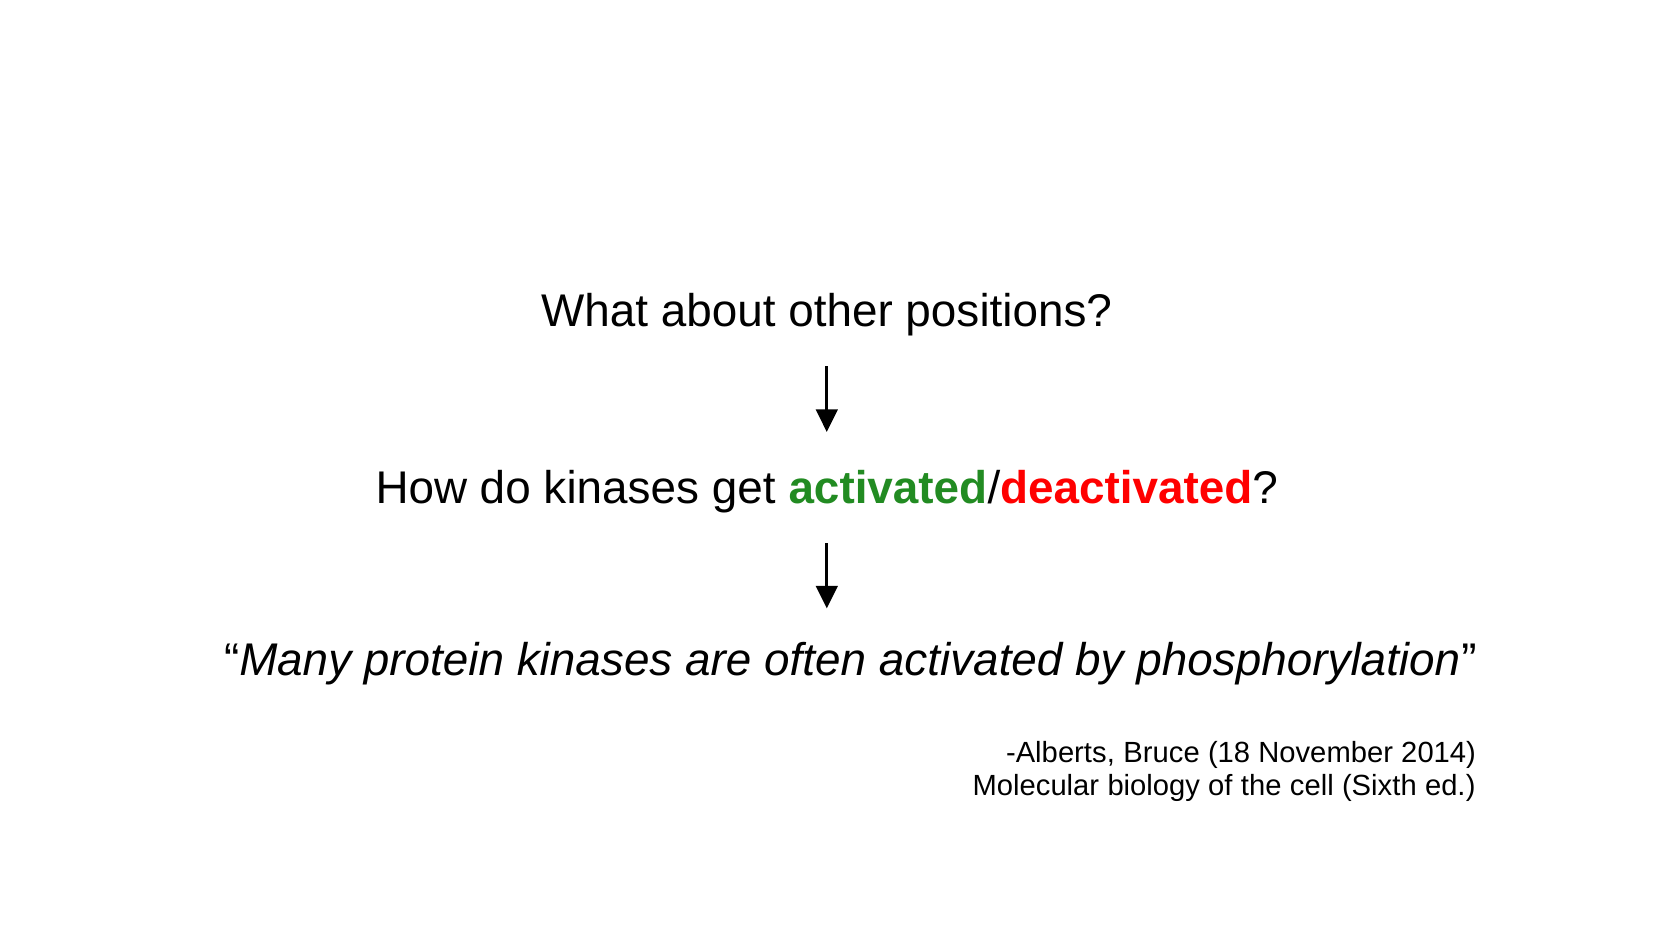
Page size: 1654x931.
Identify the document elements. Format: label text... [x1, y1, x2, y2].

title “Many protein kinases are often activated by phosphorylation” -Alberts, Bruce (18 November 2014) Molecular biology of the cell (Sixth ed.) [177, 608, 1477, 828]
title What about other positions? [200, 254, 1453, 367]
title How do kinases get activated/deactivated? [200, 431, 1453, 544]
